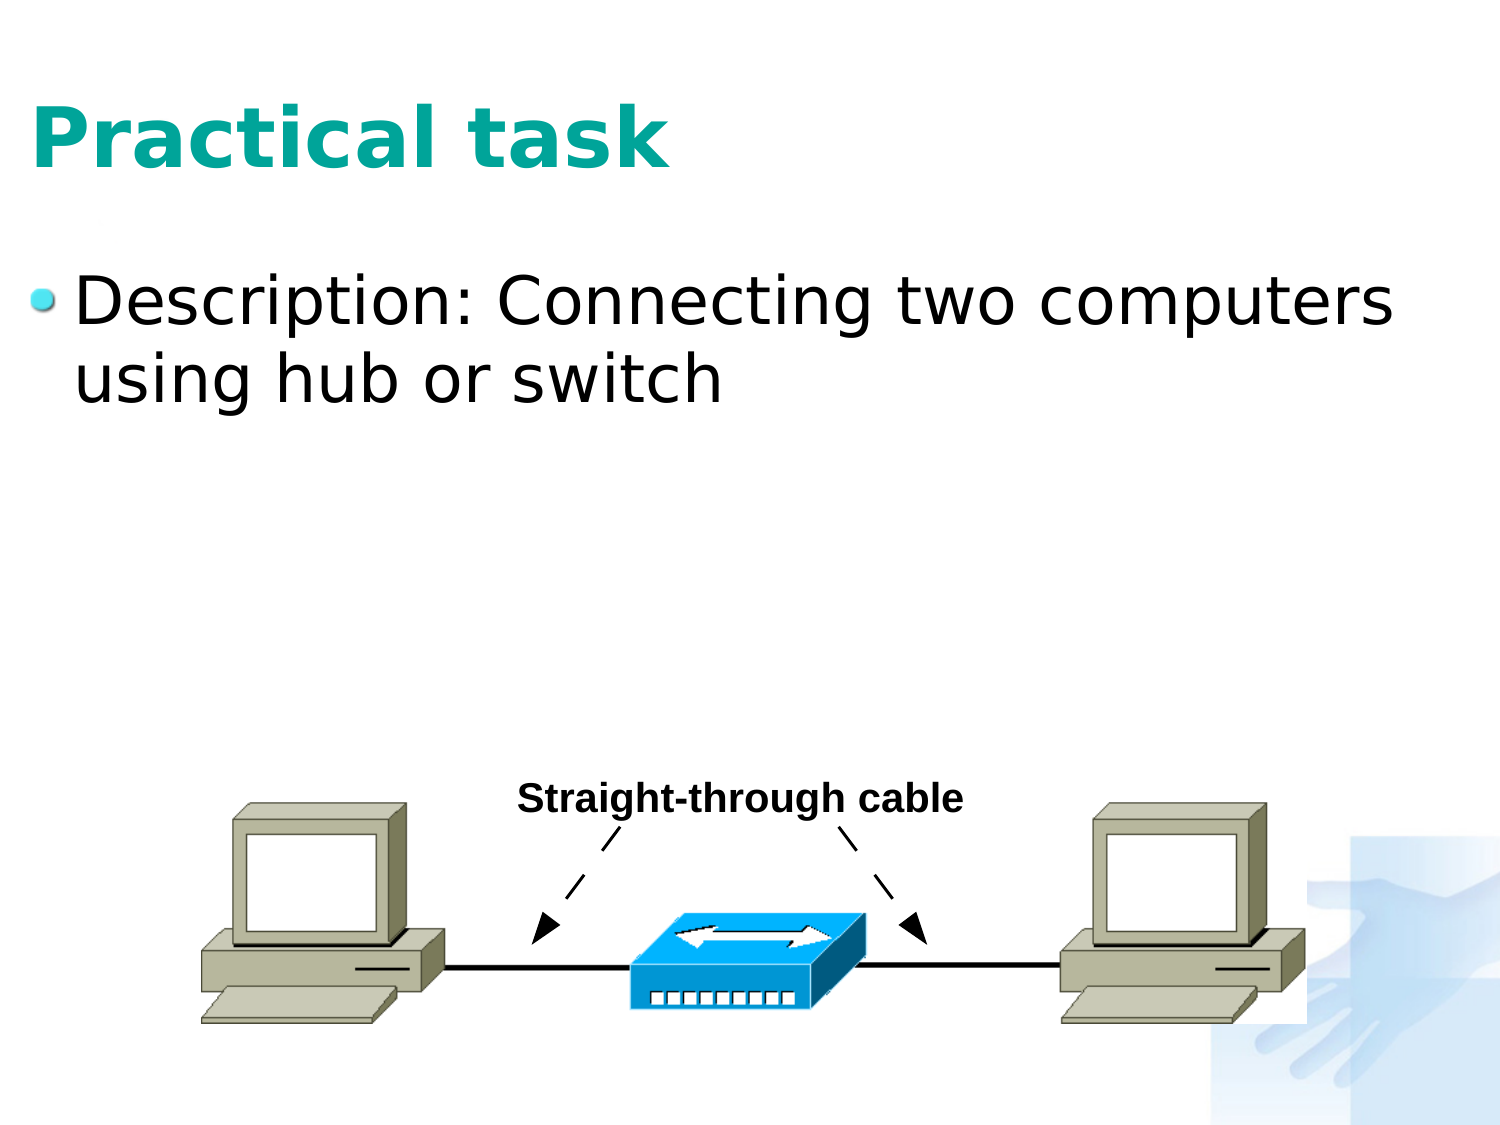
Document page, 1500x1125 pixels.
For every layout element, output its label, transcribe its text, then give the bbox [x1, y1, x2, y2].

title Practical task [29, 21, 1477, 257]
text_box Straight-through cable [502, 767, 980, 830]
picture [0, 0, 1500, 1125]
list Description: Connecting two computers using hub or switch [29, 262, 1477, 1093]
